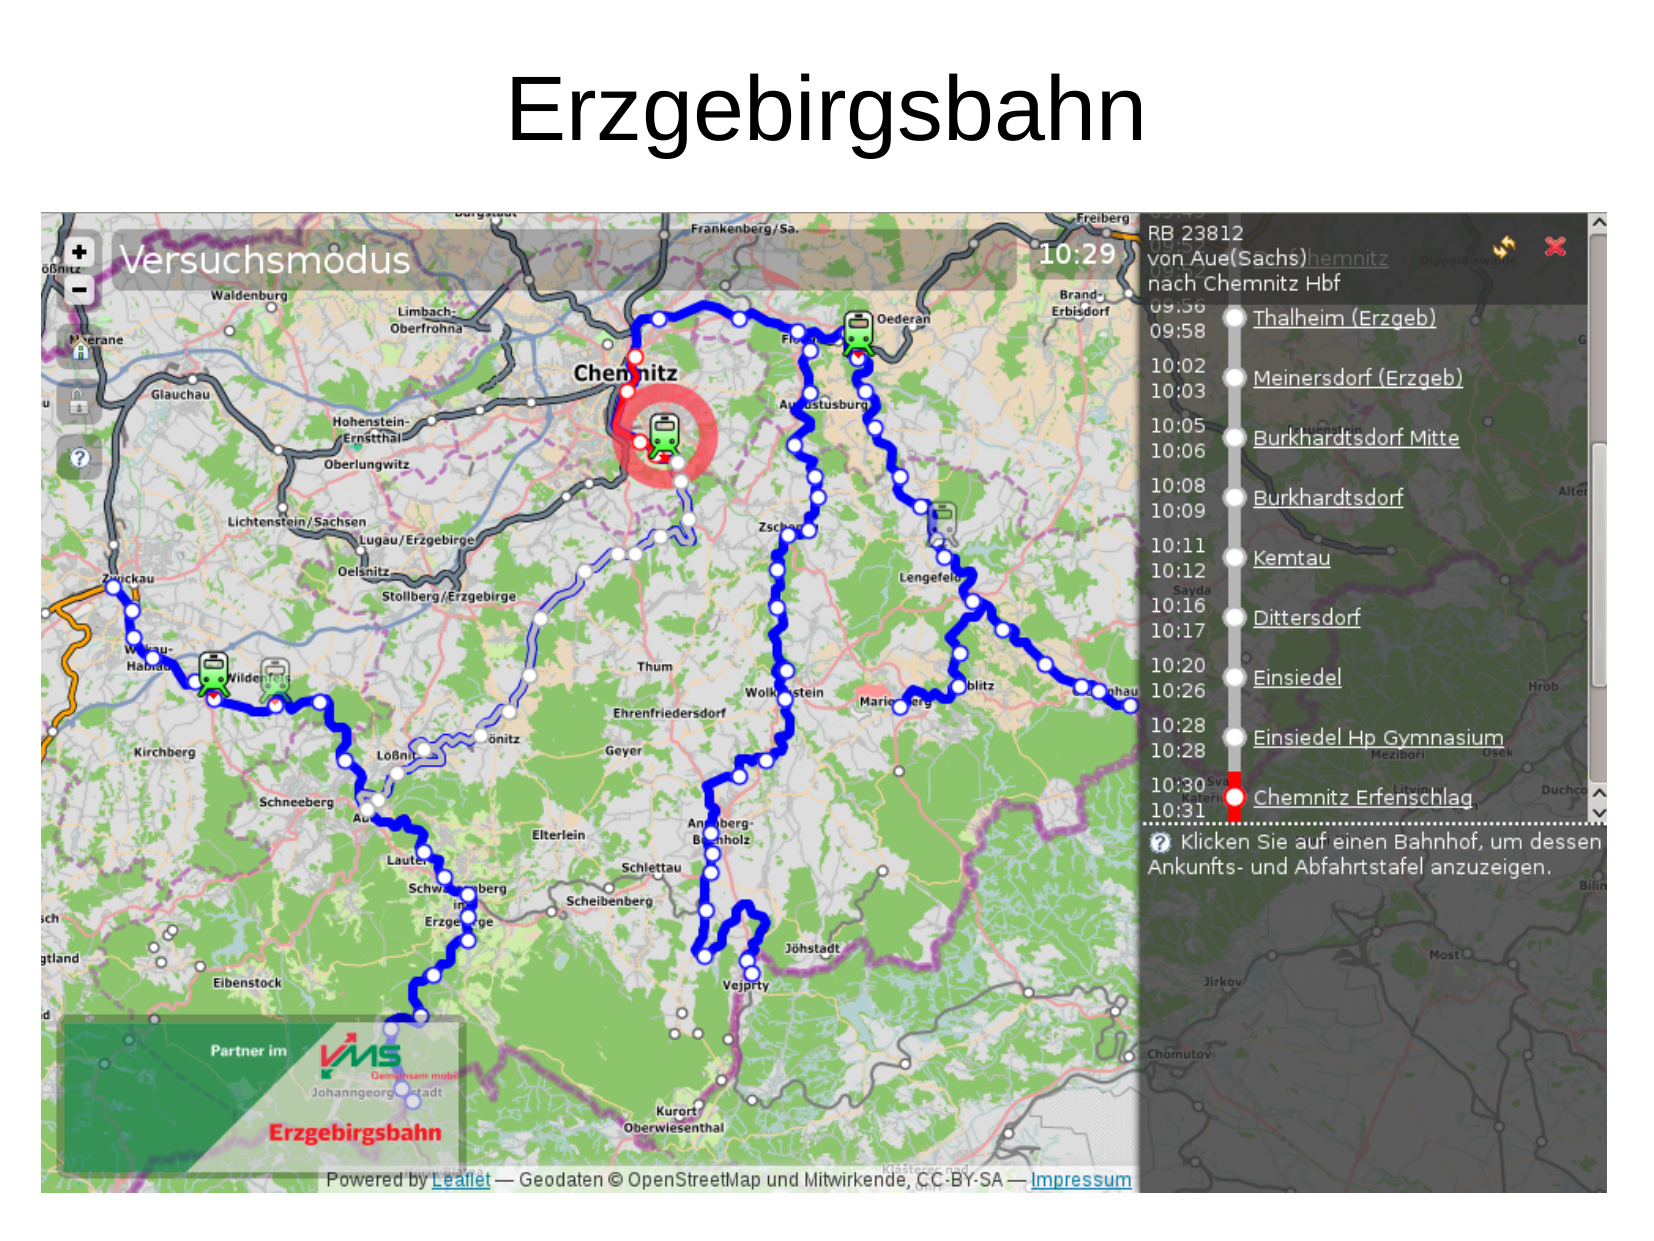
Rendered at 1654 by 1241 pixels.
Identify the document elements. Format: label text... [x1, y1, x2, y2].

picture [41, 212, 1607, 1193]
title Erzgebirgsbahn [82, 5, 1571, 212]
